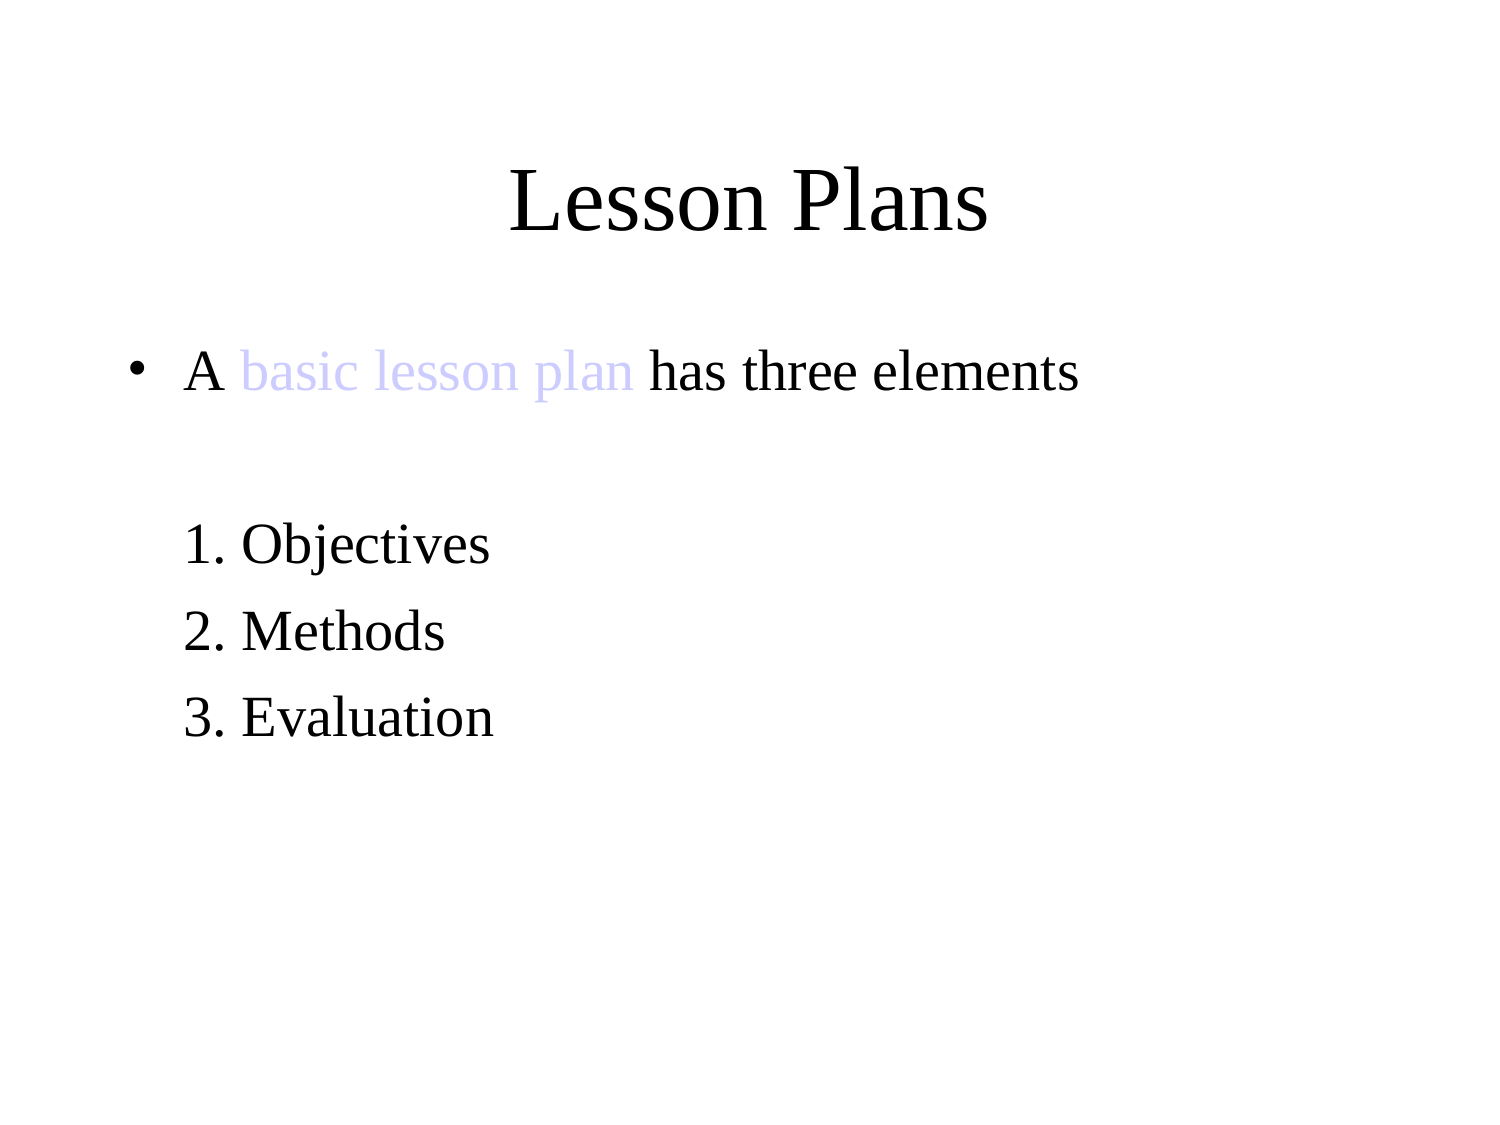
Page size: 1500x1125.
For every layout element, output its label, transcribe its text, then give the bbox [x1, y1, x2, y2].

title Lesson Plans [112, 99, 1388, 288]
list A basic lesson plan has three elements 1. Objectives 2. Methods 3. Evaluation [112, 324, 1388, 1000]
